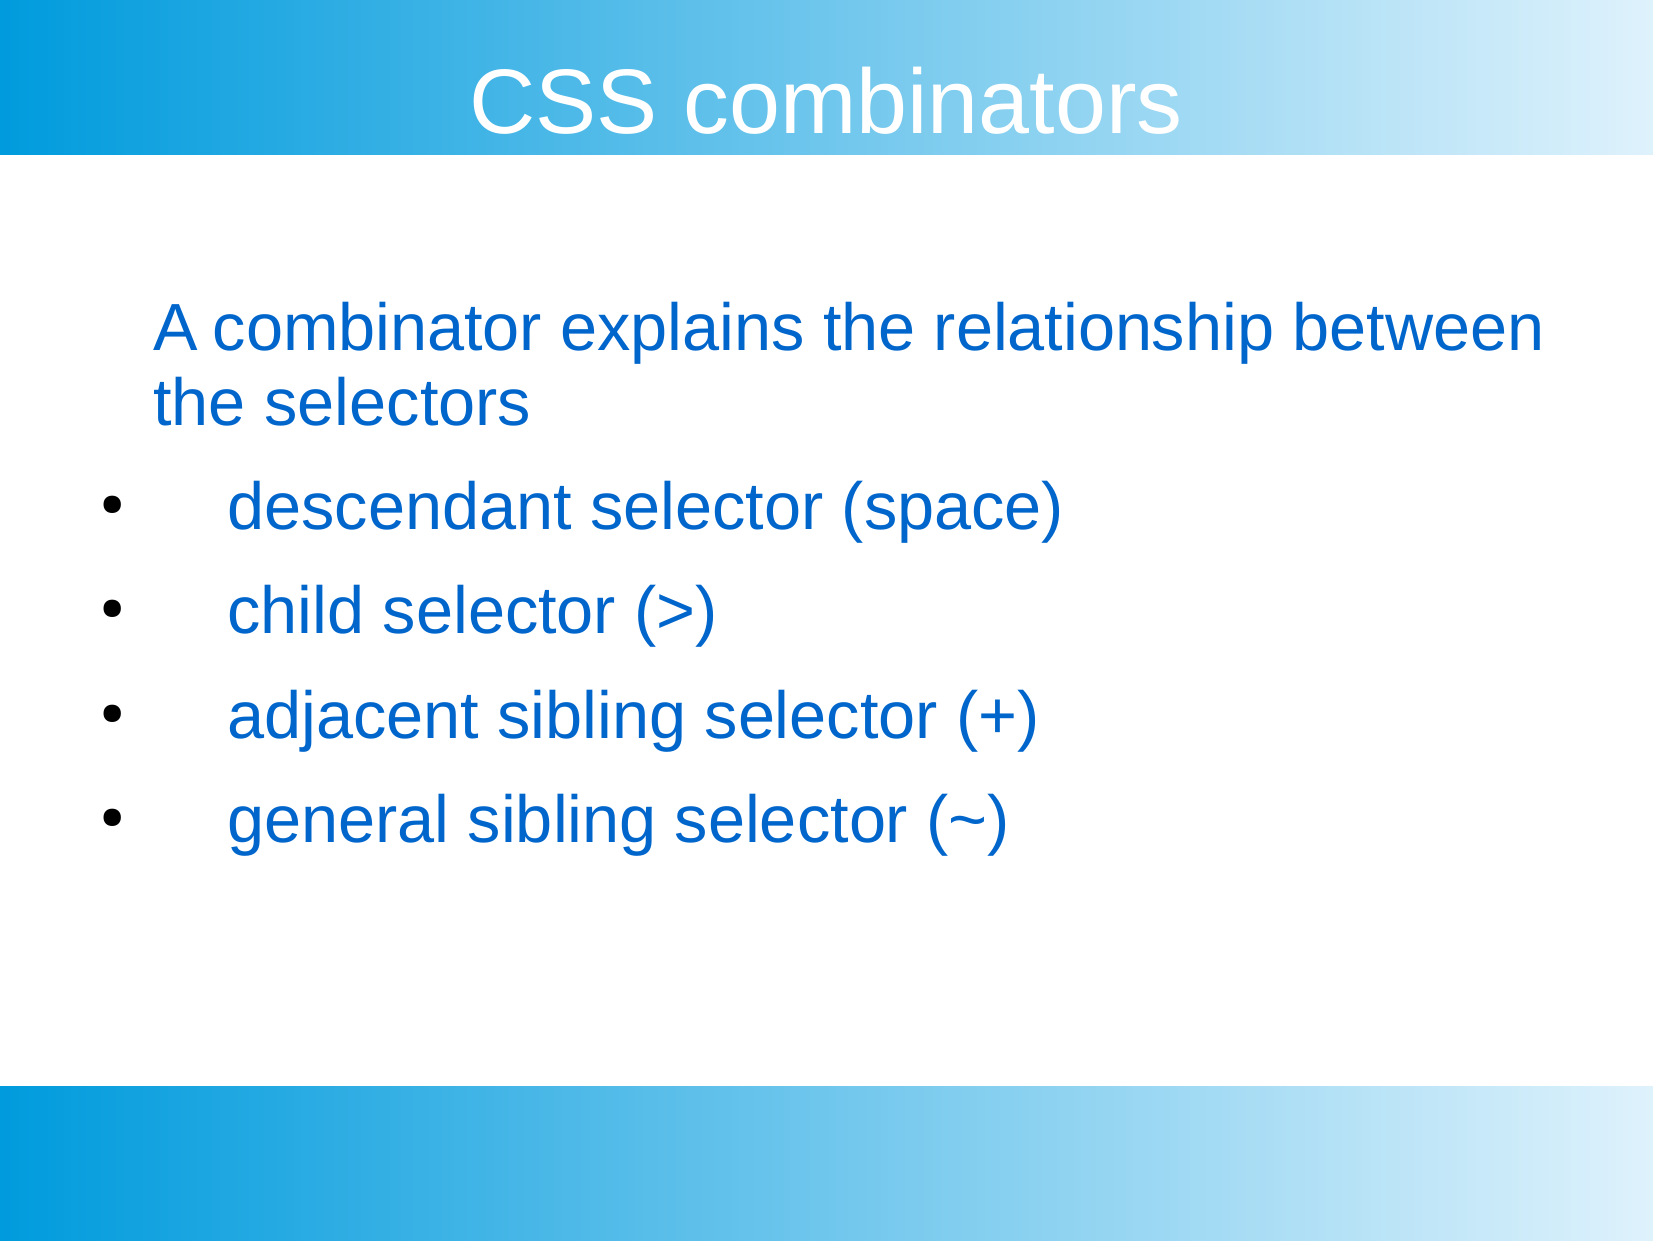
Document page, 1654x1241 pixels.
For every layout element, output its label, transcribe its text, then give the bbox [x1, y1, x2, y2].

list A combinator explains the relationship between the selectors descendant selector (space) child selector (>) adjacent sibling selector (+) general sibling selector (~) [82, 290, 1571, 1010]
title CSS combinators [82, 49, 1571, 155]
